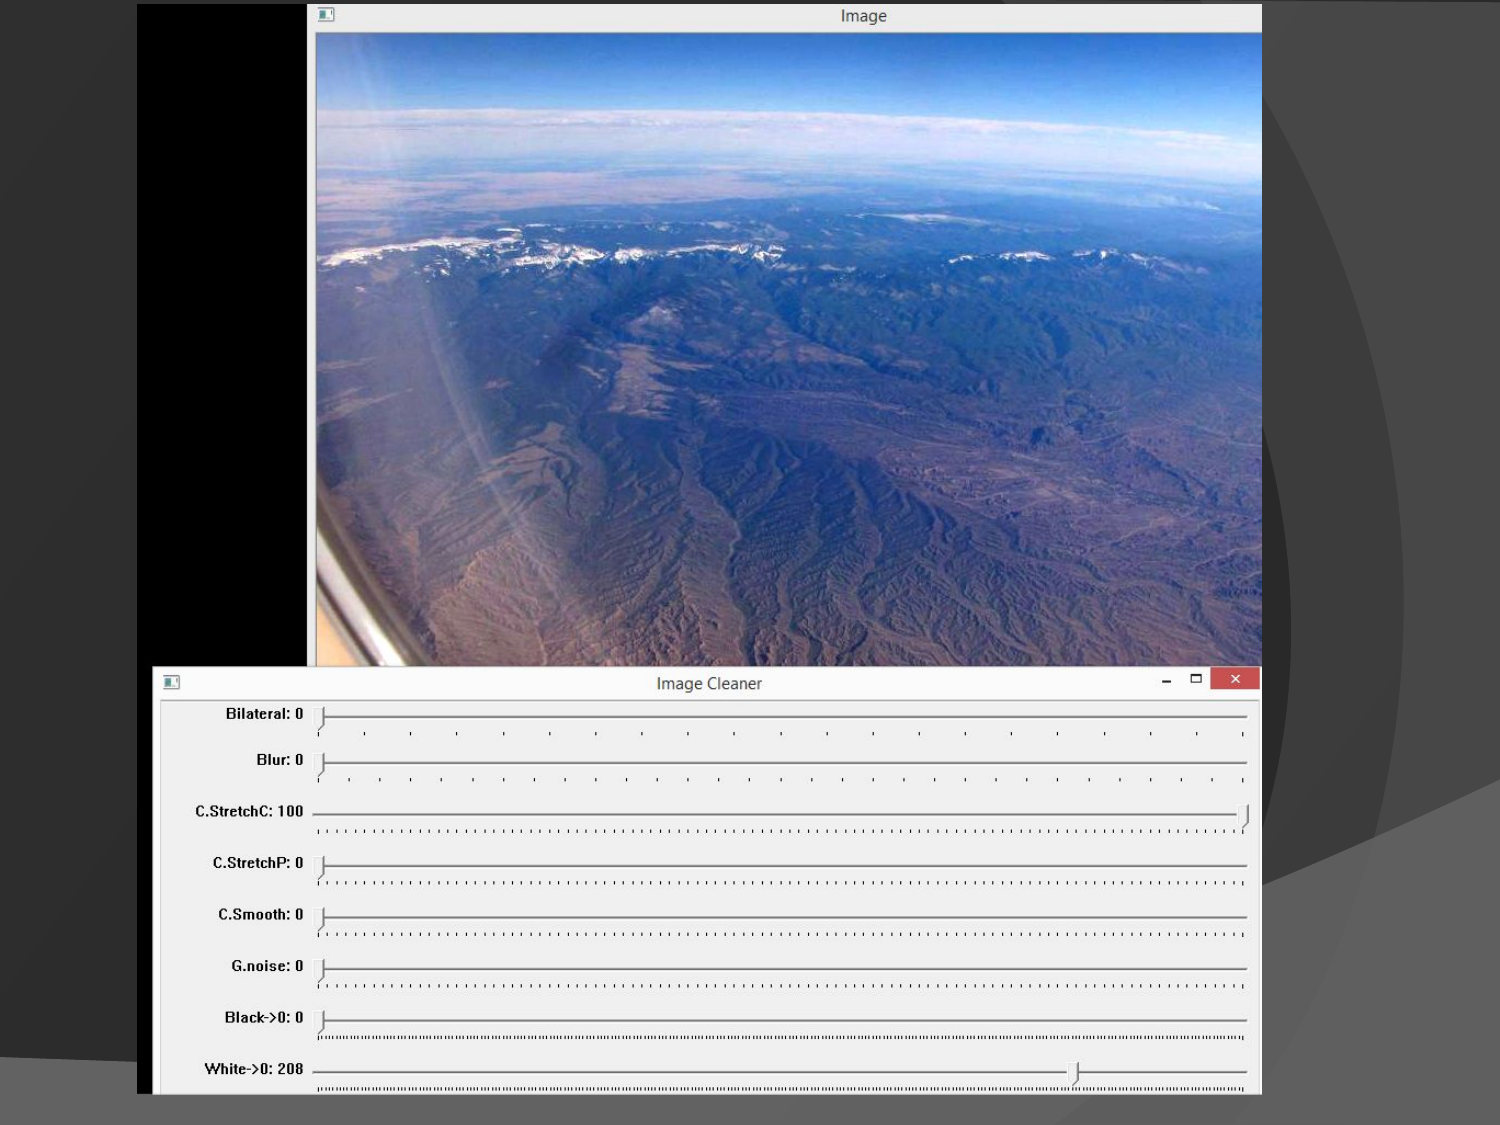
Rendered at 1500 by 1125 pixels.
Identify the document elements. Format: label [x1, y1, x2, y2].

picture [137, 4, 1262, 1095]
